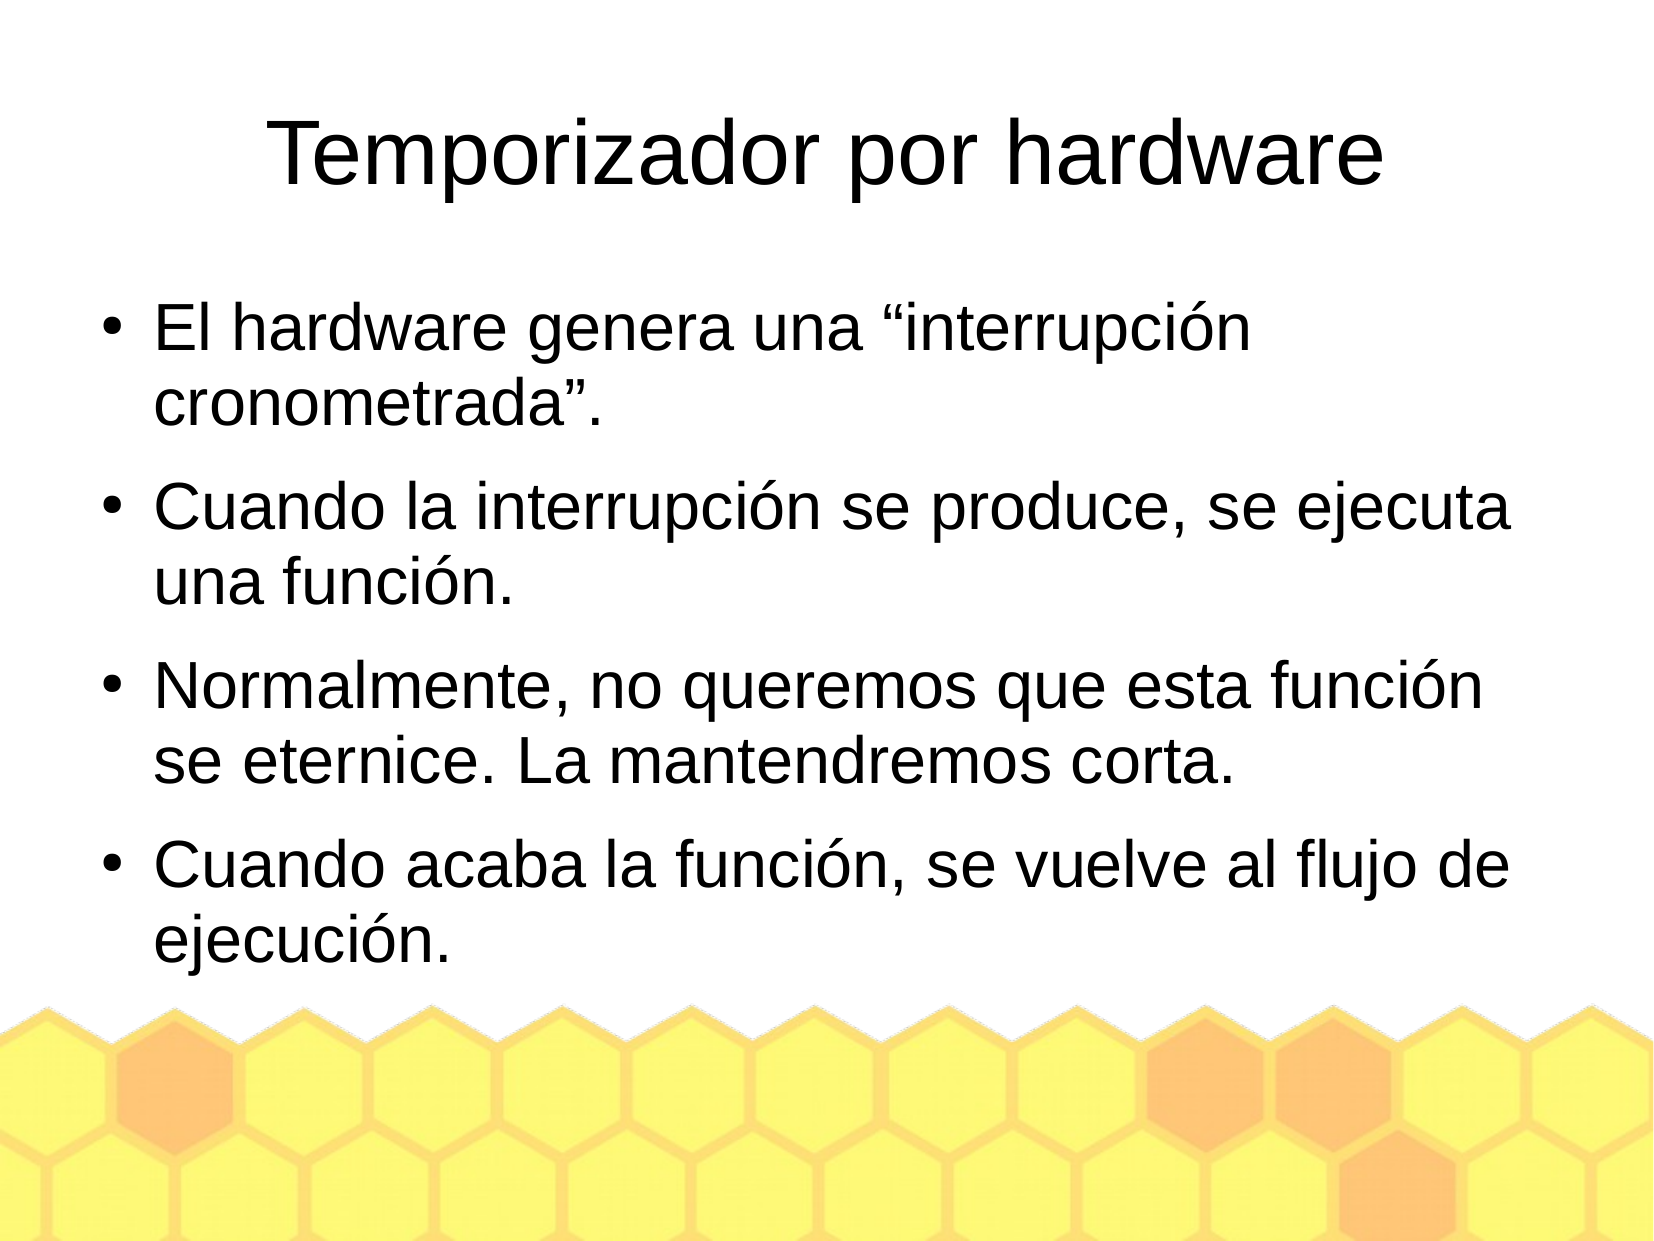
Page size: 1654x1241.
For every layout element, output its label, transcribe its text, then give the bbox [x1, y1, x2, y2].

picture [0, 1001, 1654, 1241]
title Temporizador por hardware [82, 49, 1571, 257]
list El hardware genera una “interrupción cronometrada”. Cuando la interrupción se produce, se ejecuta una función. Normalmente, no queremos que esta función se eternice. La mantendremos corta. Cuando acaba la función, se vuelve al flujo de ejecución. [82, 290, 1571, 1010]
